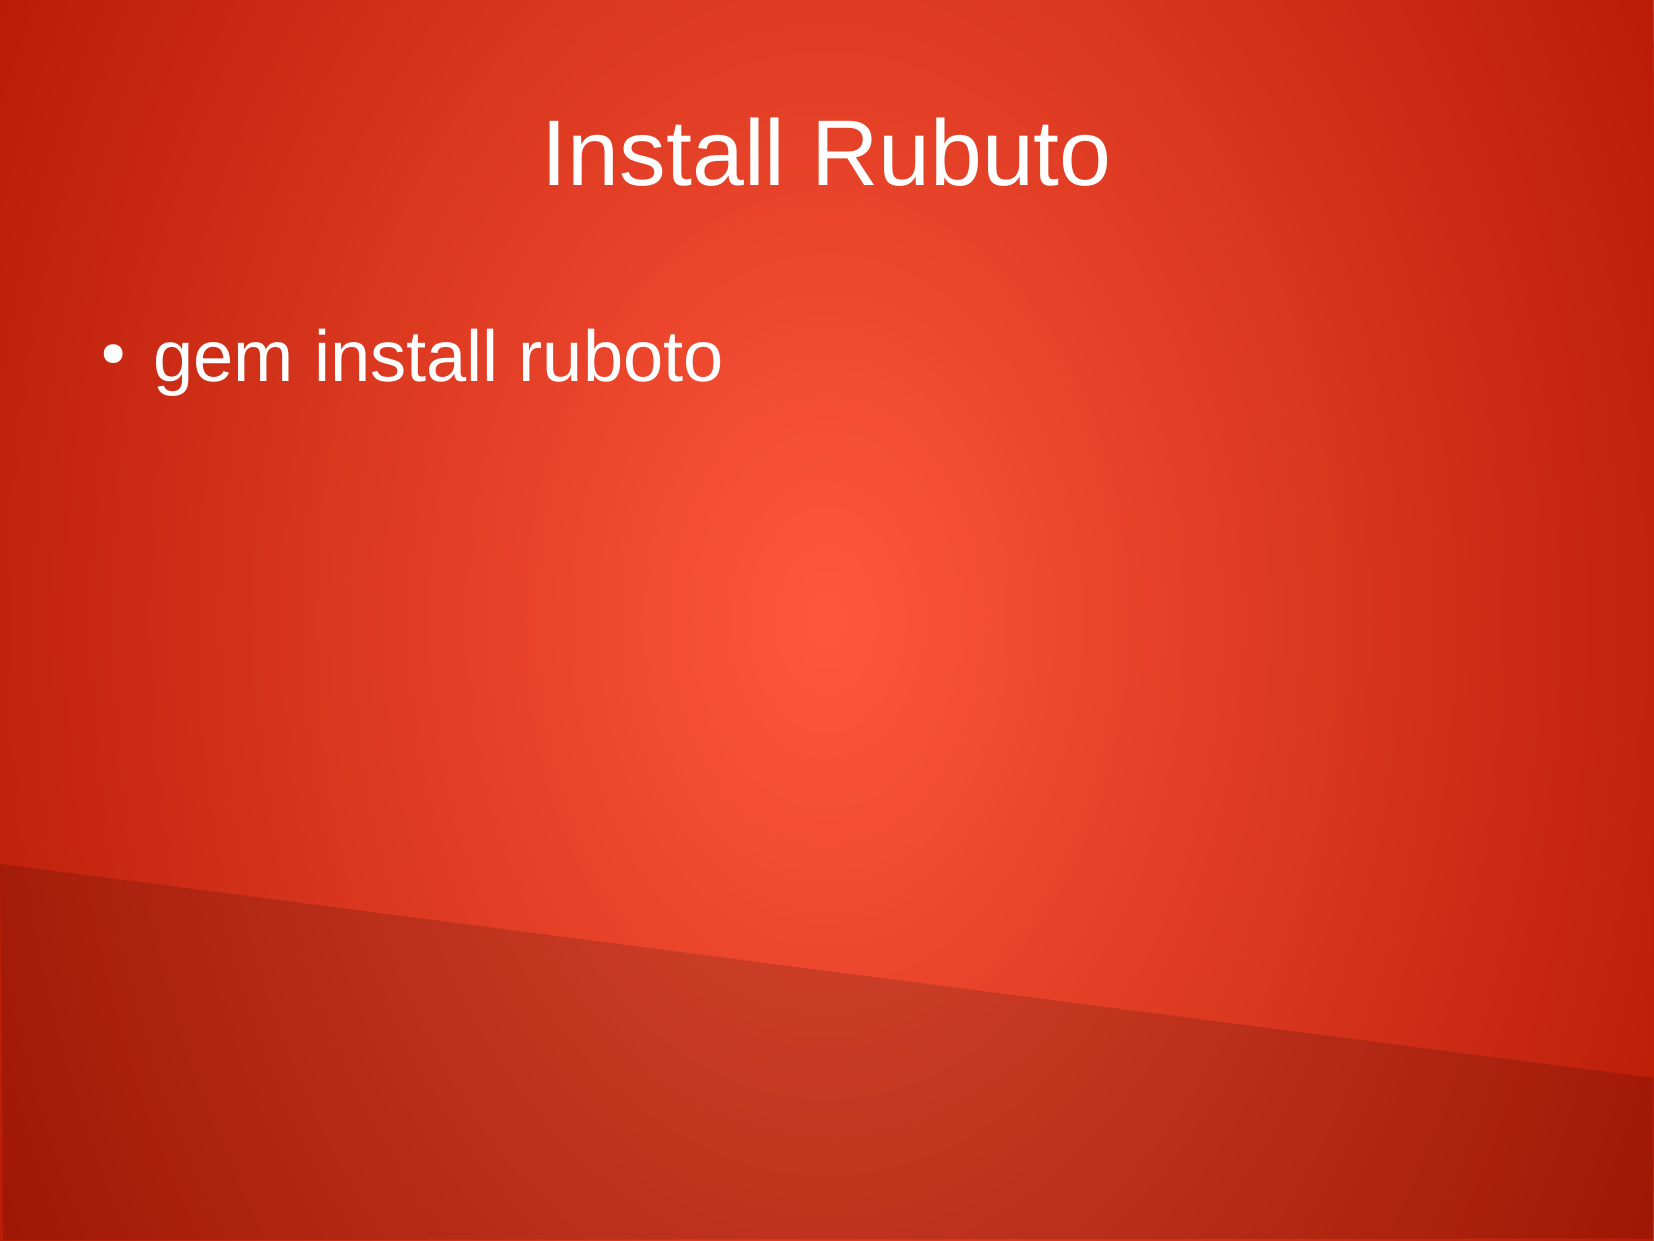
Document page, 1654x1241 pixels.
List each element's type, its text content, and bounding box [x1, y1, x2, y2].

title Install Rubuto [82, 49, 1571, 257]
list gem install ruboto [82, 315, 1571, 1036]
